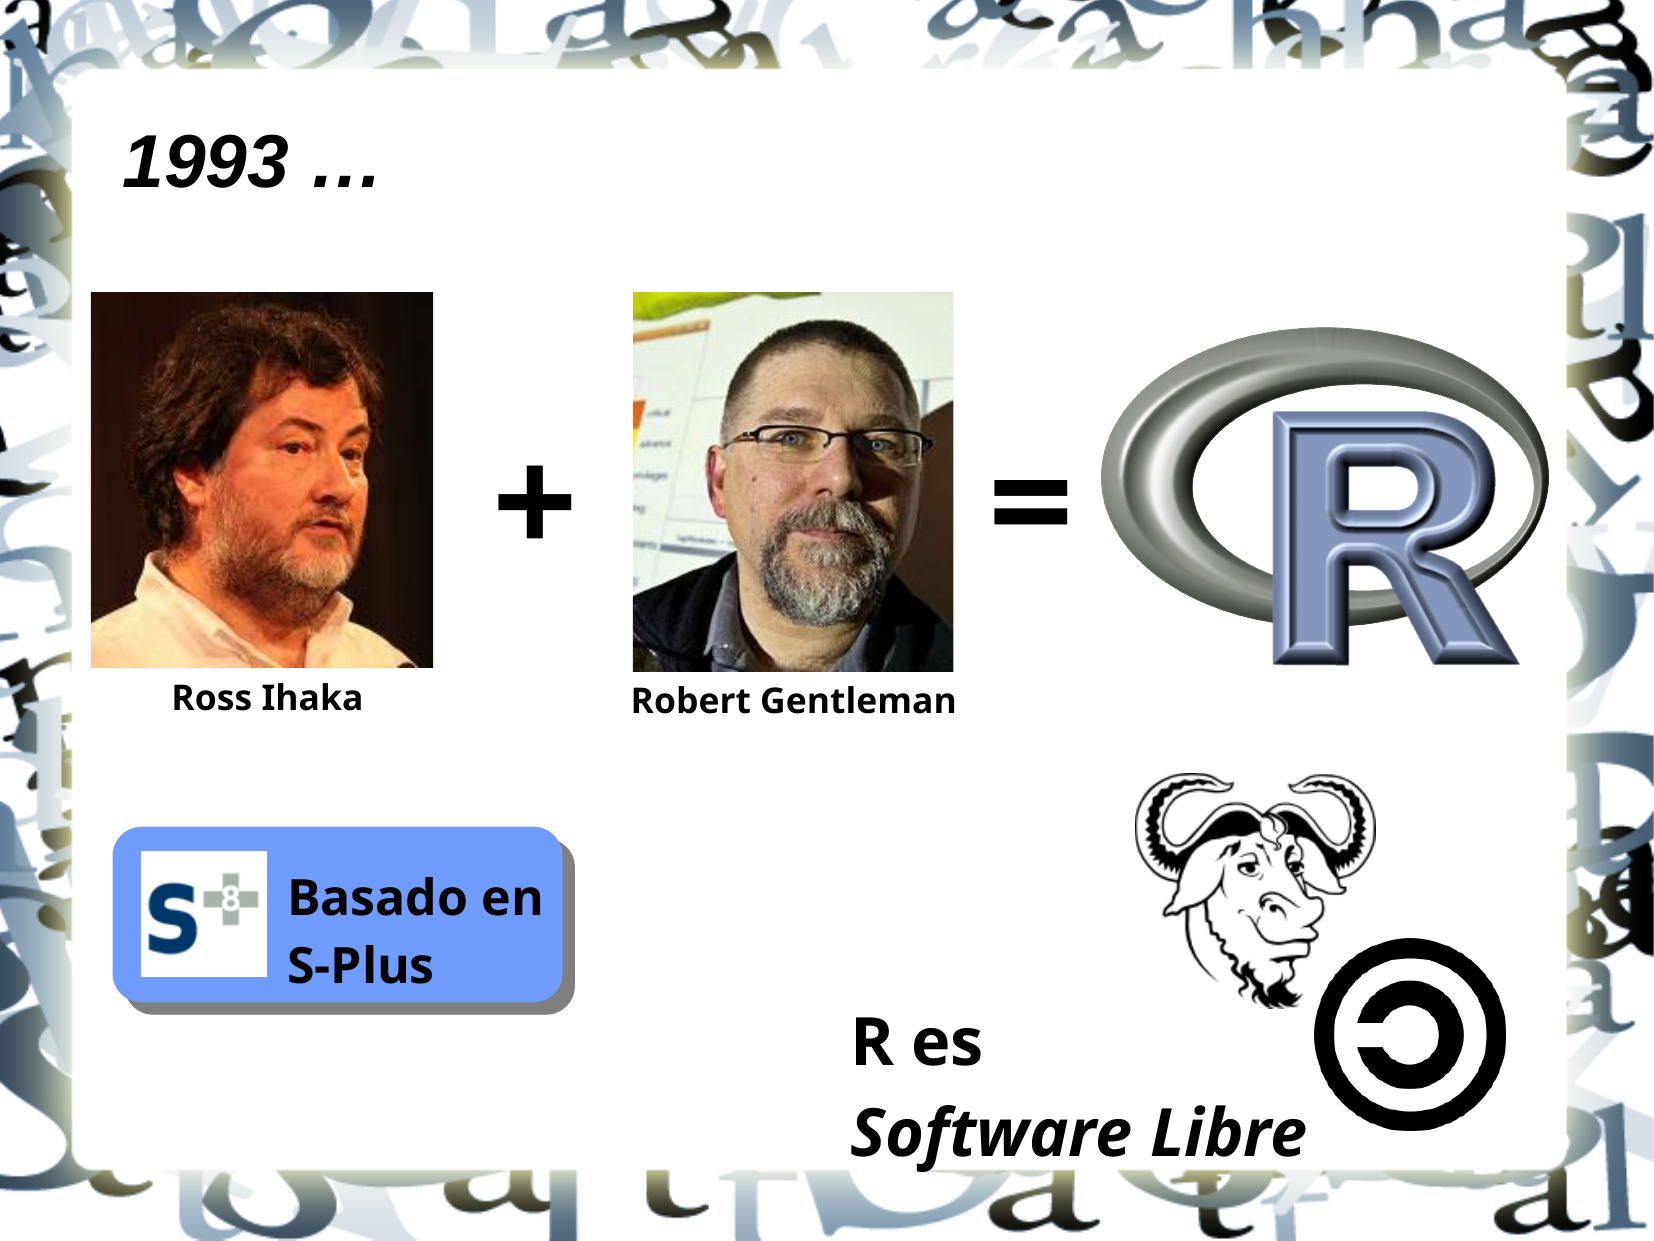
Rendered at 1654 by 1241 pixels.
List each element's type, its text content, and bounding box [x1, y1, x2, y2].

text_box R es Software Libre [835, 986, 1370, 1175]
text_box 1993 … [107, 112, 451, 212]
text_box Basado en S-Plus [272, 854, 601, 989]
text_box = [973, 387, 1087, 577]
text_box Robert Gentleman [615, 667, 991, 725]
picture [0, 0, 1654, 1241]
text_box Ross Ihaka [156, 664, 372, 721]
text_box [112, 826, 563, 1003]
text_box + [477, 387, 590, 577]
